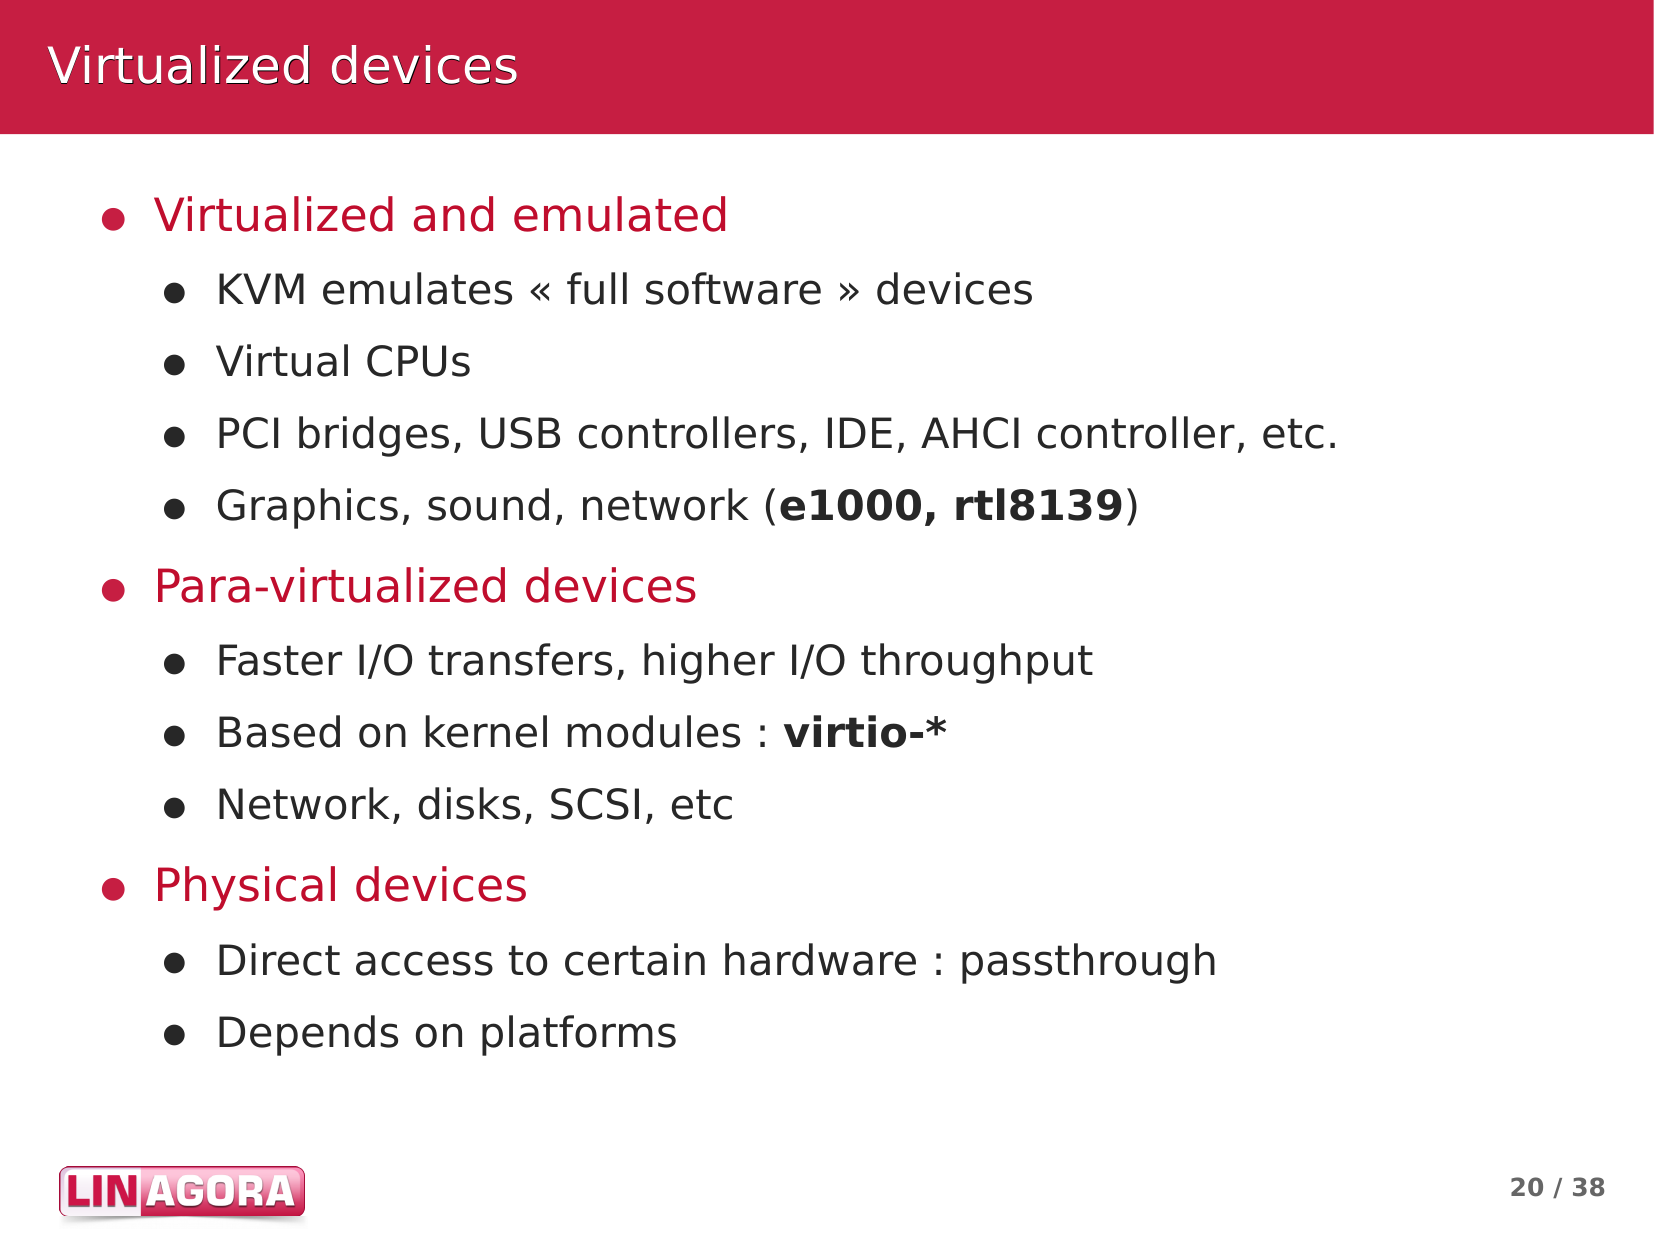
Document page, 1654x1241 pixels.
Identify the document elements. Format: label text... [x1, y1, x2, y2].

list Virtualized and emulated KVM emulates « full software » devices Virtual CPUs PCI bridges, USB controllers, IDE, AHCI controller, etc. Graphics, sound, network (e1000, rtl8139) Para-virtualized devices Faster I/O transfers, higher I/O throughput Based on kernel modules : virtio-* Network, disks, SCSI, etc Physical devices Direct access to certain hardware : passthrough Depends on platforms [82, 188, 1571, 1134]
picture [59, 1166, 308, 1229]
title Virtualized devices [47, 7, 1624, 126]
